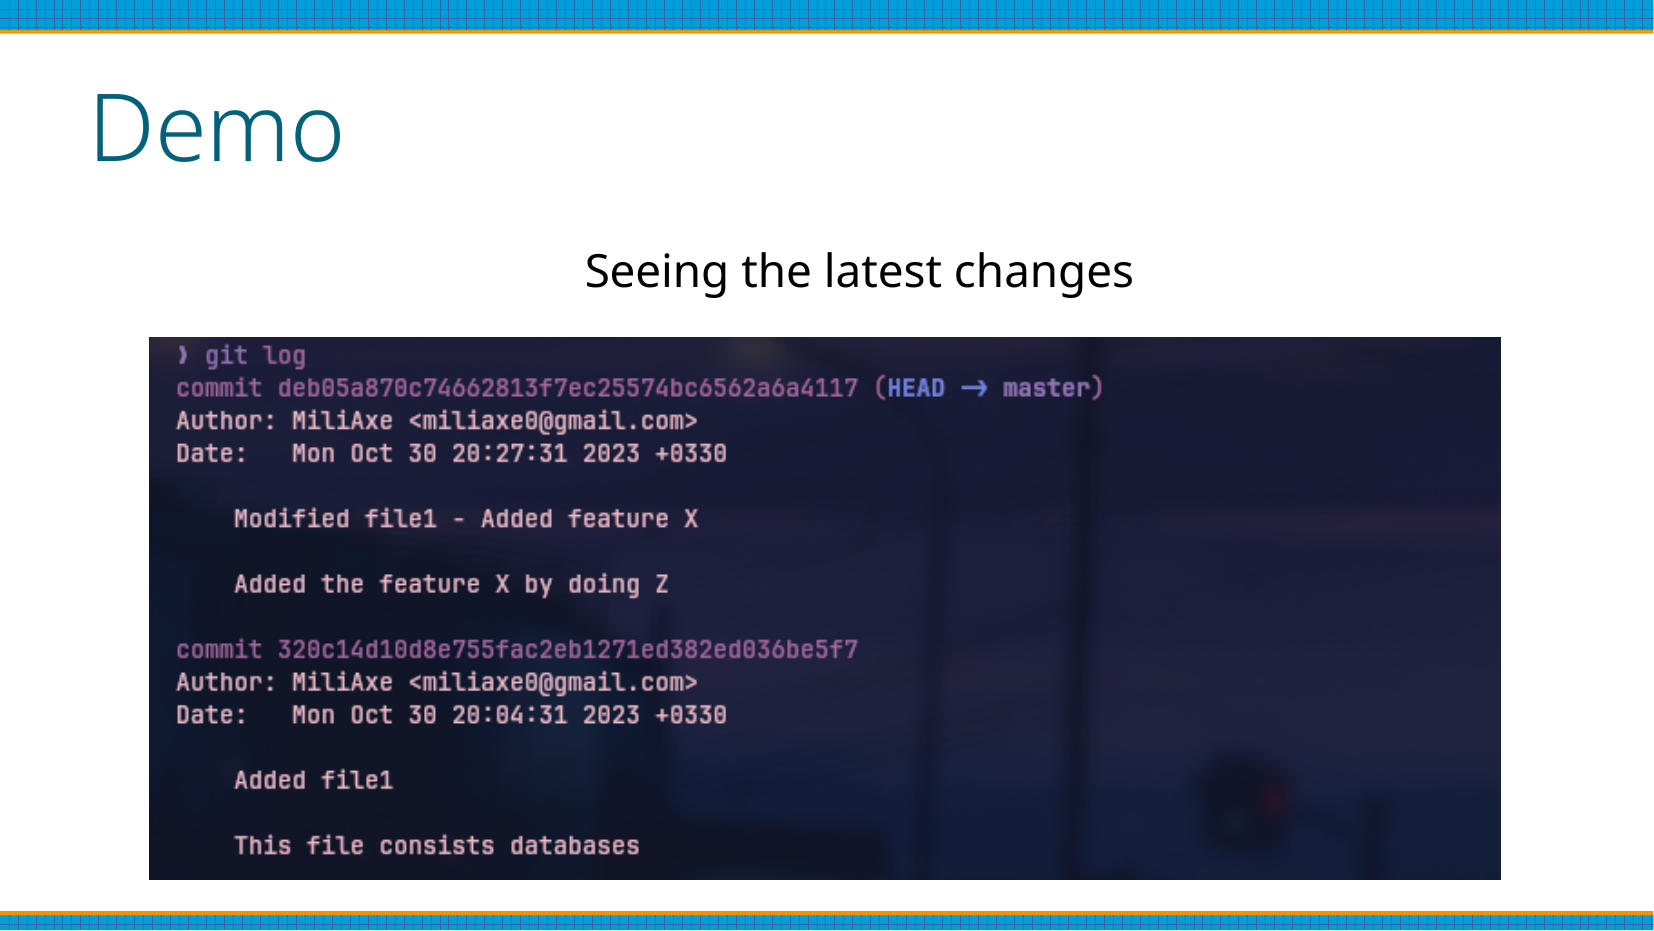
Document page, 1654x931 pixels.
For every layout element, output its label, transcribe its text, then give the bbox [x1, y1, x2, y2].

picture [149, 337, 1501, 880]
title Demo [88, 44, 1565, 207]
text_box Seeing the latest changes [578, 230, 1075, 308]
